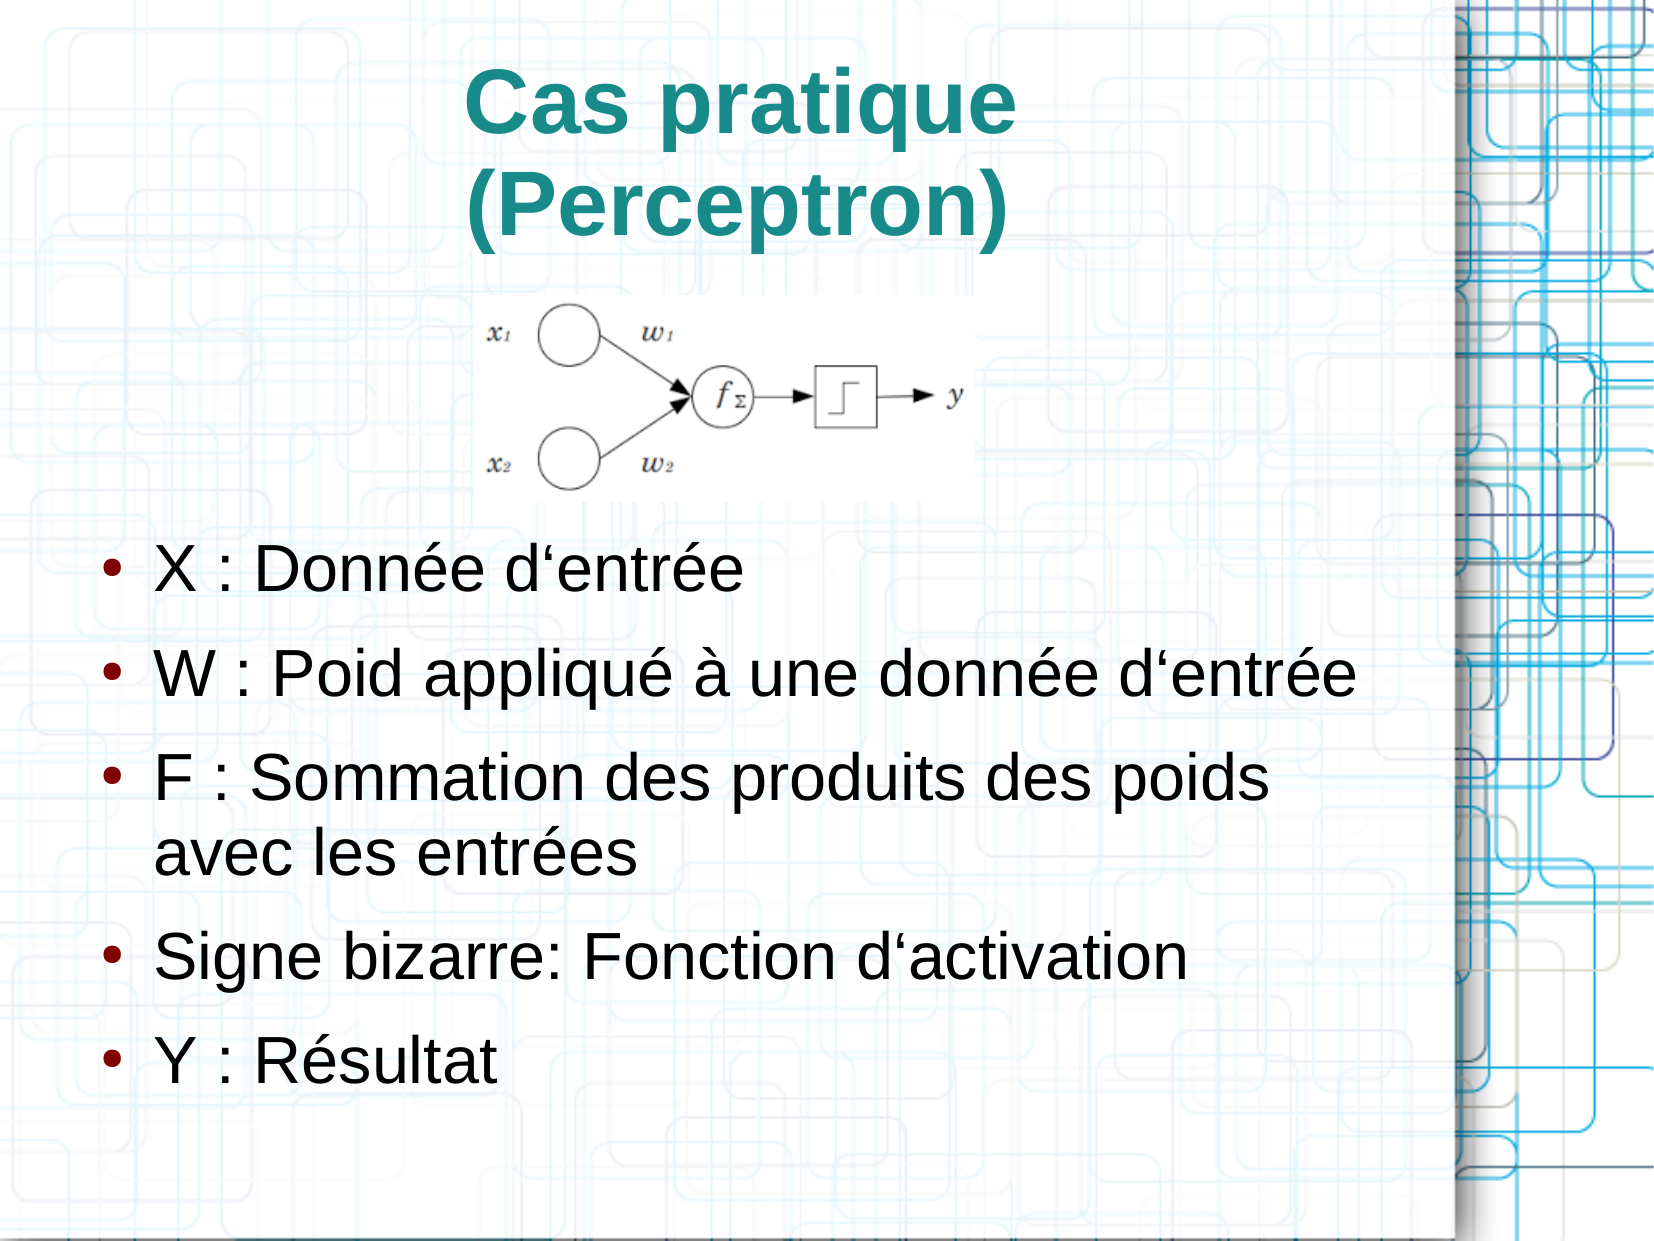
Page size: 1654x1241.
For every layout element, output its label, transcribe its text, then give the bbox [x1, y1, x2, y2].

picture [0, 0, 1654, 1241]
list X : Donnée d‘entrée W : Poid appliqué à une donnée d‘entrée F : Sommation des produits des poids avec les entrées Signe bizarre: Fonction d‘activation Y : Résultat [82, 531, 1418, 1099]
title Cas pratique (Perceptron) [59, 49, 1418, 257]
